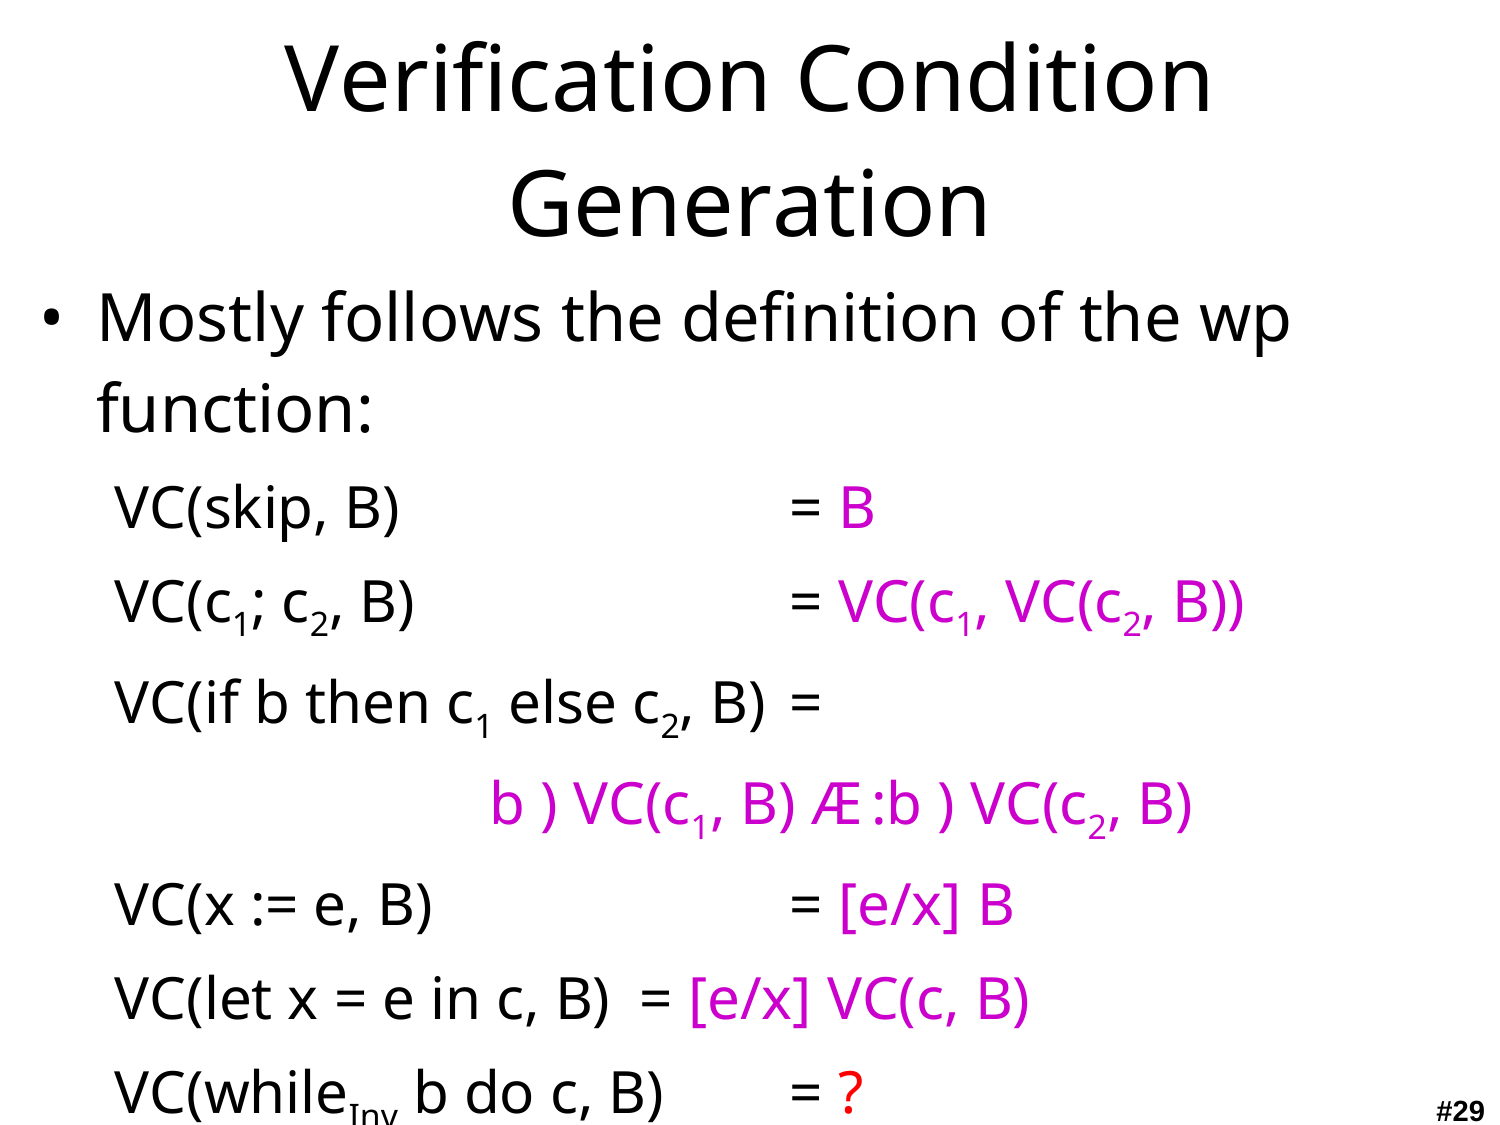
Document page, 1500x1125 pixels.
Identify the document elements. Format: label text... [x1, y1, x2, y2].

list Mostly follows the definition of the wp function: VC(skip, B) = B VC(c1; c2, B) = VC(c1, VC(c2, B)) VC(if b then c1 else c2, B) = b ) VC(c1, B) Æ :b ) VC(c2, B) VC(x := e, B) = [e/x] B VC(let x = e in c, B) = [e/x] VC(c, B) VC(whileInv b do c, B) = ? [24, 262, 1476, 1101]
title Verification Condition Generation [24, 45, 1476, 233]
